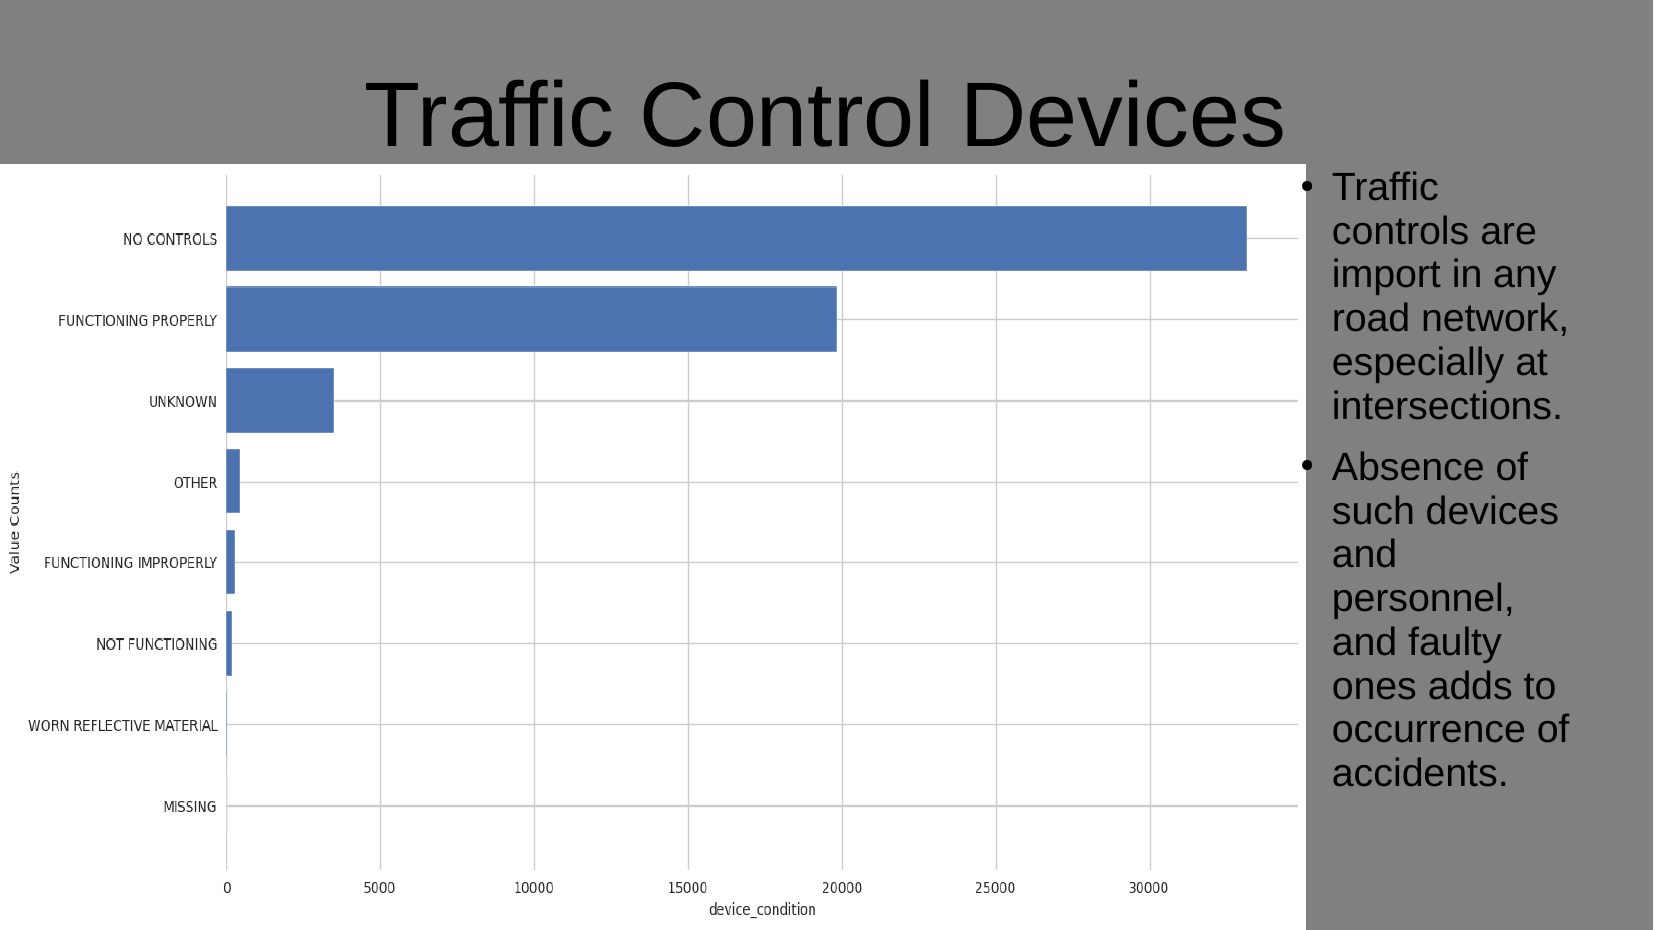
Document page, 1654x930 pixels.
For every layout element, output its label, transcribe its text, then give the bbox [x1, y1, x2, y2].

picture [0, 164, 1306, 930]
list Traffic controls are import in any road network, especially at intersections. Absence of such devices and personnel, and faulty ones adds to occurrence of accidents. [1290, 165, 1571, 930]
title Traffic Control Devices [82, 37, 1571, 165]
